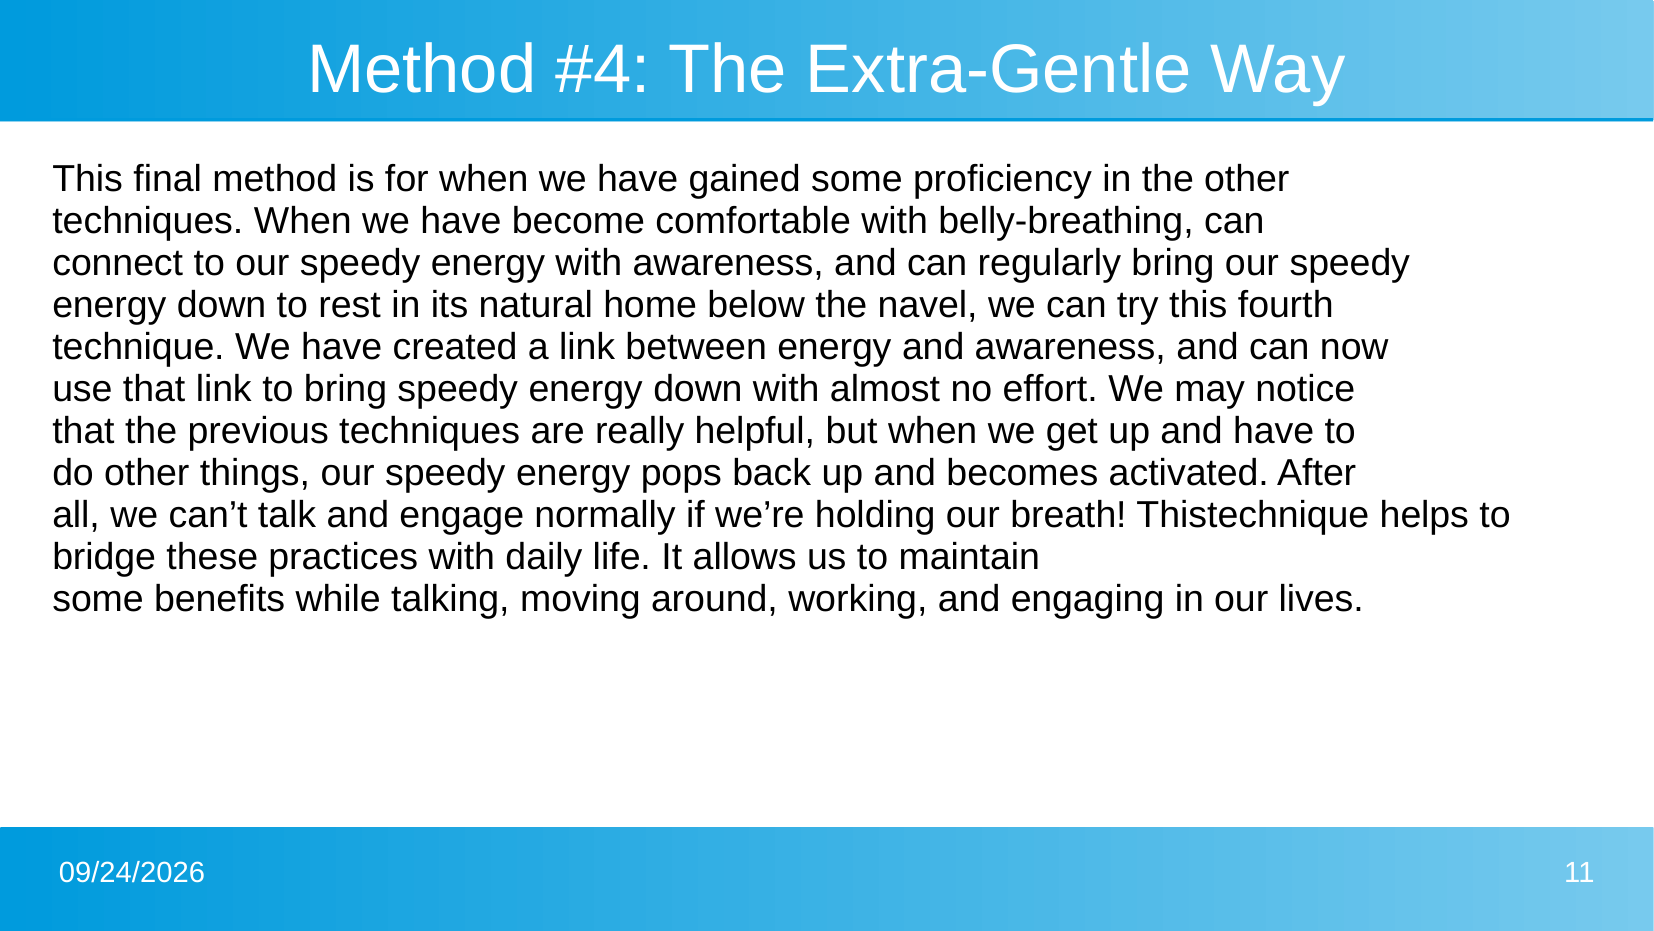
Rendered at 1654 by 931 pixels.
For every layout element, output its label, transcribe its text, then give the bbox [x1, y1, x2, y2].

title Method #4: The Extra-Gentle Way [59, 29, 1595, 108]
text_box This final method is for when we have gained some proficiency in the other techniques. When we have become comfortable with belly-breathing, can connect to our speedy energy with awareness, and can regularly bring our speedy energy down to rest in its natural home below the navel, we can try this fourth technique. We have created a link between energy and awareness, and can now use that link to bring speedy energy down with almost no effort. We may notice that the previous techniques are really helpful, but when we get up and have to do other things, our speedy energy pops back up and becomes activated. After all, we can’t talk and engage normally if we’re holding our breath! Thistechnique helps to bridge these practices with daily life. It allows us to maintain some benefits while talking, moving around, working, and engaging in our lives. [37, 150, 1538, 751]
